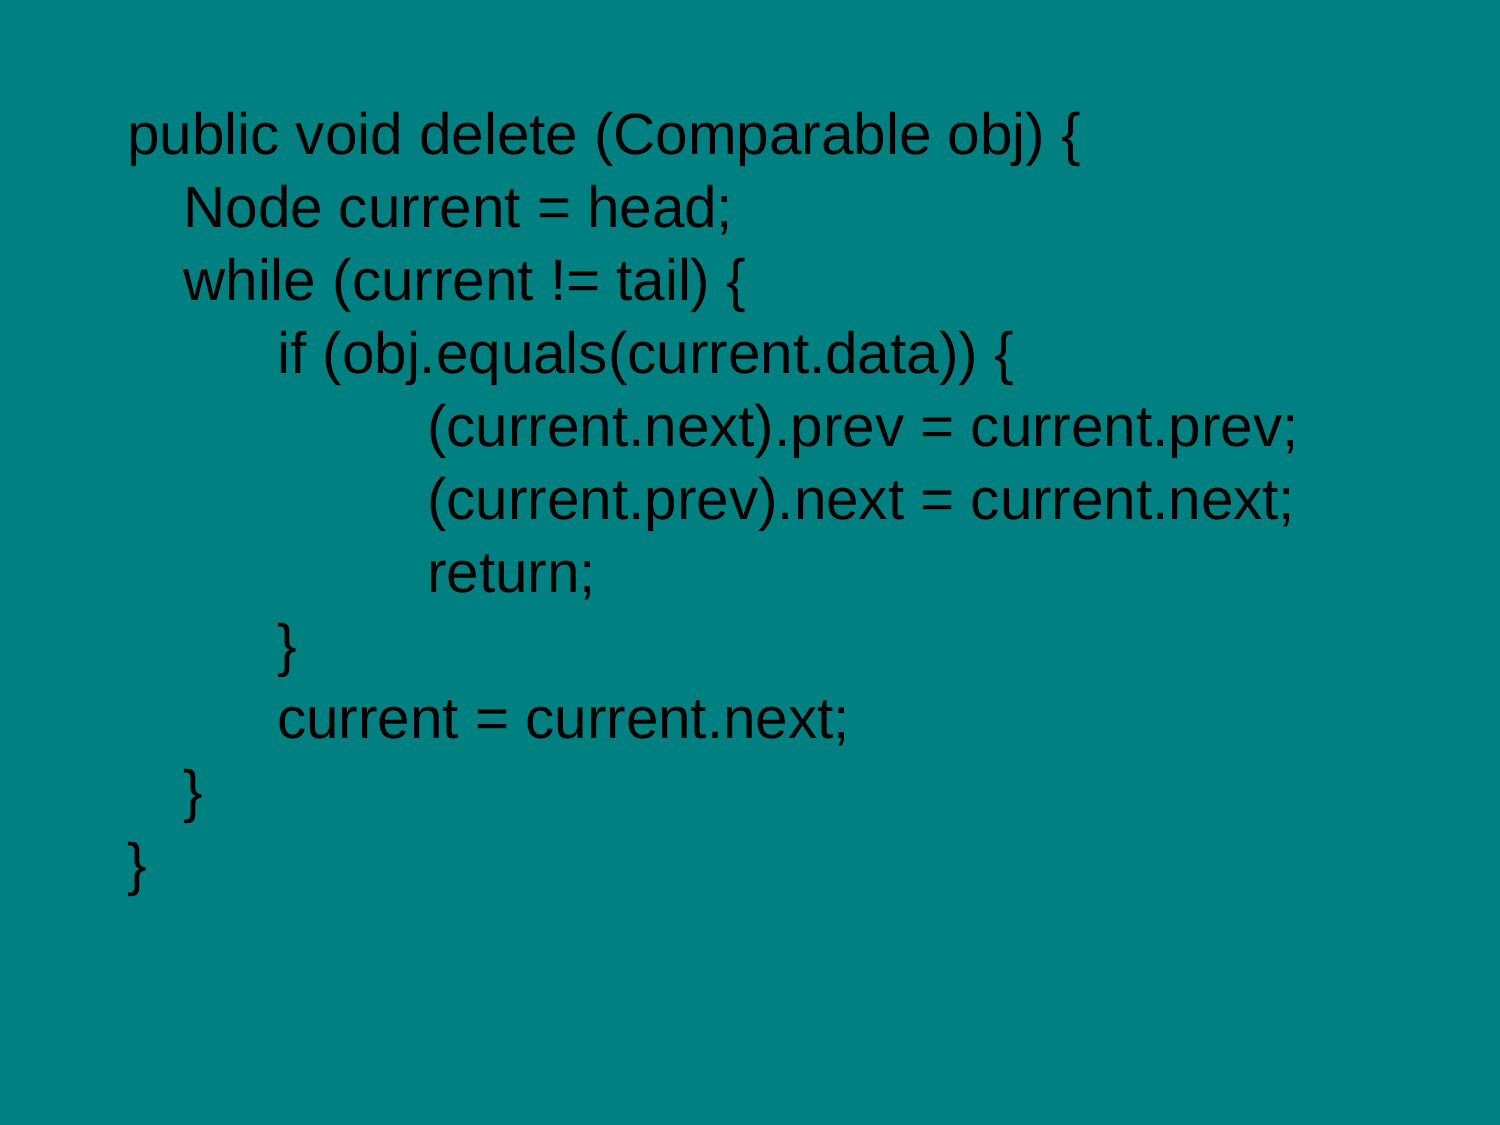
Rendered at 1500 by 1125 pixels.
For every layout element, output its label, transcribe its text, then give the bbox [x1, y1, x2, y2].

list public void delete (Comparable obj) { Node current = head; while (current != tail) { if (obj.equals(current.data)) { (current.next).prev = current.prev; (current.prev).next = current.next; return; } current = current.next; } } [112, 99, 1463, 1001]
